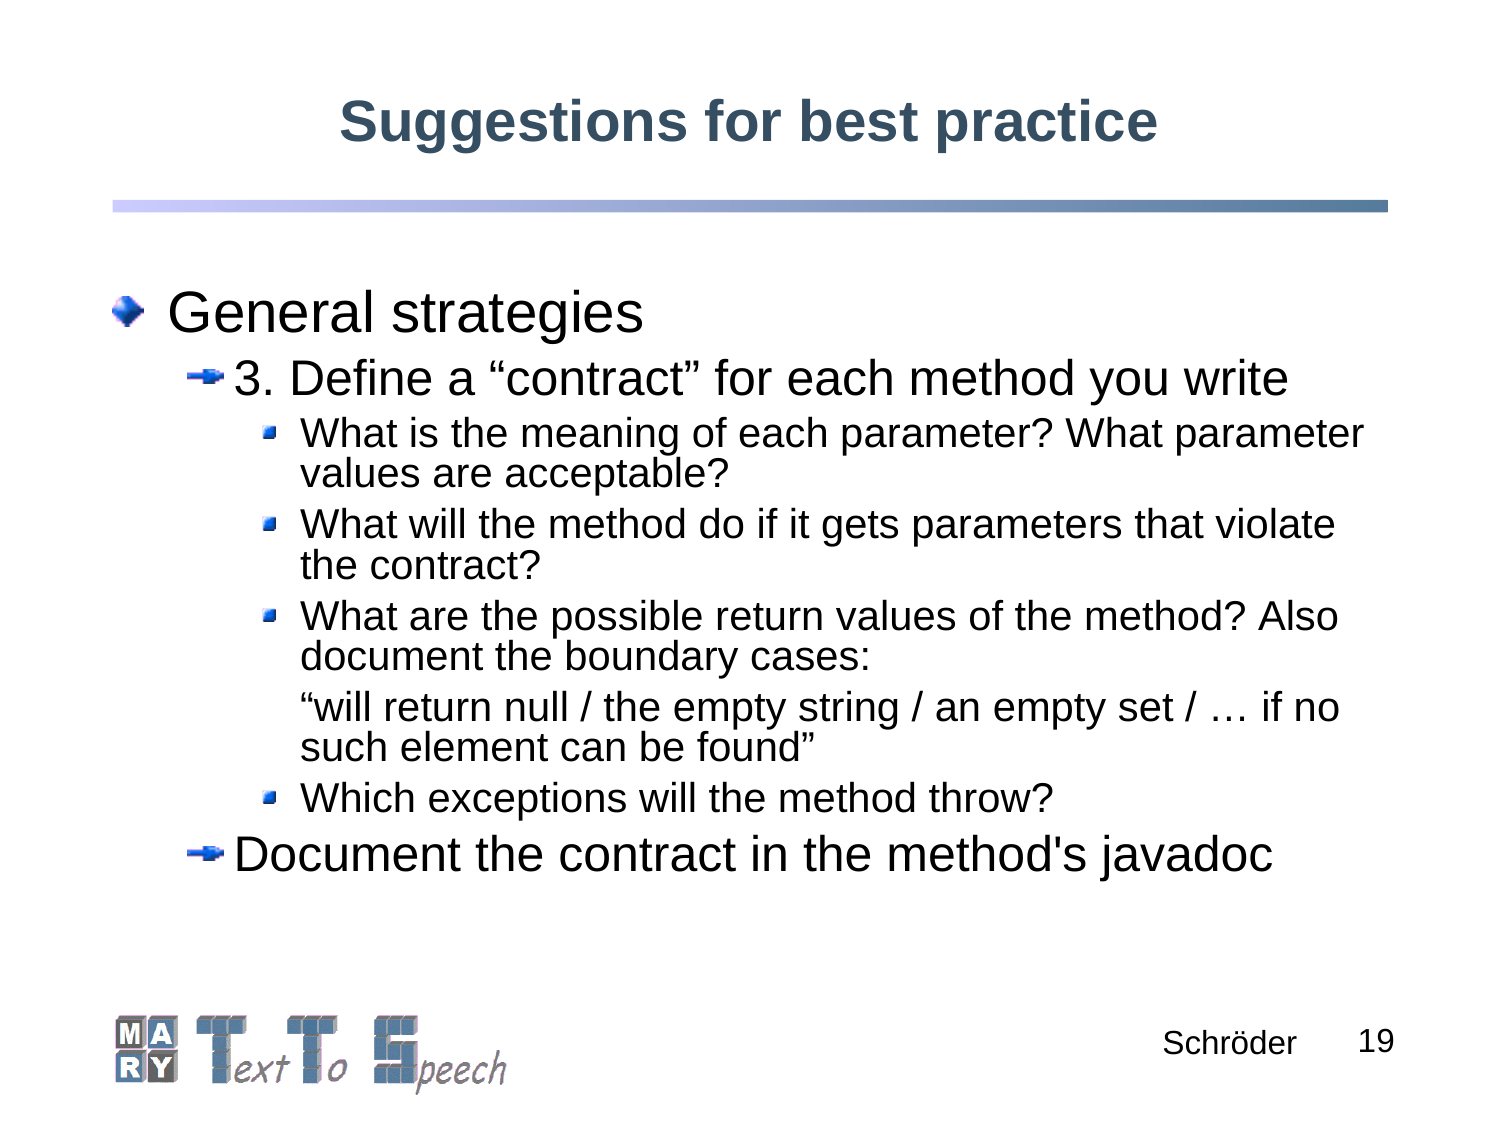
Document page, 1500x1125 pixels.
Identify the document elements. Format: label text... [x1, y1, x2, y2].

title Suggestions for best practice [112, 57, 1387, 193]
list General strategies 3. Define a “contract” for each method you write What is the meaning of each parameter? What parameter values are acceptable? What will the method do if it gets parameters that violate the contract? What are the possible return values of the method? Also document the boundary cases: “will return null / the empty string / an empty set / … if no such element can be found” Which exceptions will the method throw? Document the contract in the method's javadoc [112, 287, 1387, 997]
picture [112, 1012, 507, 1096]
